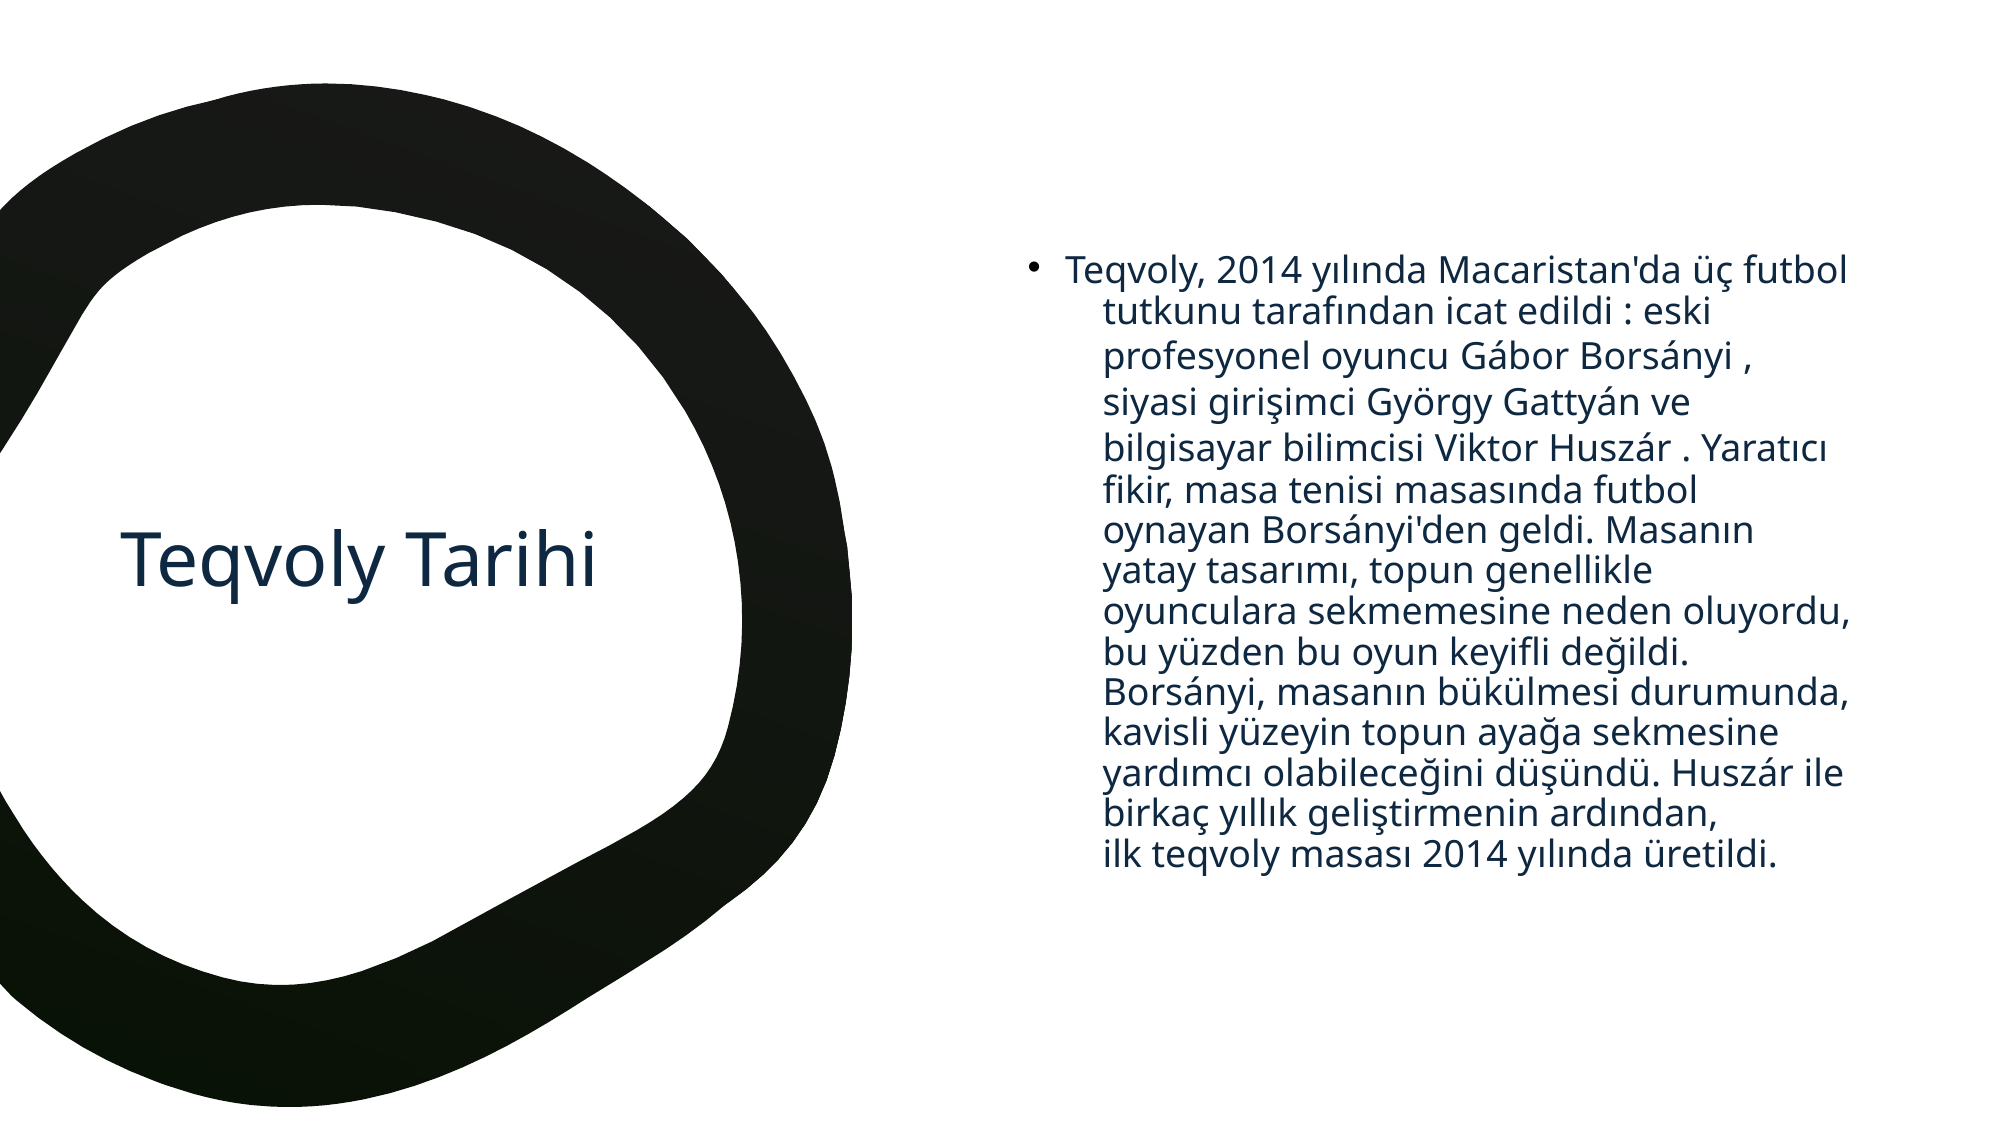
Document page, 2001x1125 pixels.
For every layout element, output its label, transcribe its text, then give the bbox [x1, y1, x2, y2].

text_box [0, 0, 2000, 1125]
title Teqvoly Tarihi [105, 203, 738, 922]
list Teqvoly, 2014 yılında Macaristan'da üç futbol tutkunu tarafından icat edildi : eski profesyonel oyuncu Gábor Borsányi , siyasi girişimci György Gattyán ve bilgisayar bilimcisi Viktor Huszár . Yaratıcı fikir, masa tenisi masasında futbol oynayan Borsányi'den geldi. Masanın yatay tasarımı, topun genellikle oyunculara sekmemesine neden oluyordu, bu yüzden bu oyun keyifli değildi. Borsányi, masanın bükülmesi durumunda, kavisli yüzeyin topun ayağa sekmesine yardımcı olabileceğini düşündü. Huszár ile birkaç yıllık geliştirmenin ardından, ilk teqvoly masası 2014 yılında üretildi. [1012, 131, 1869, 991]
